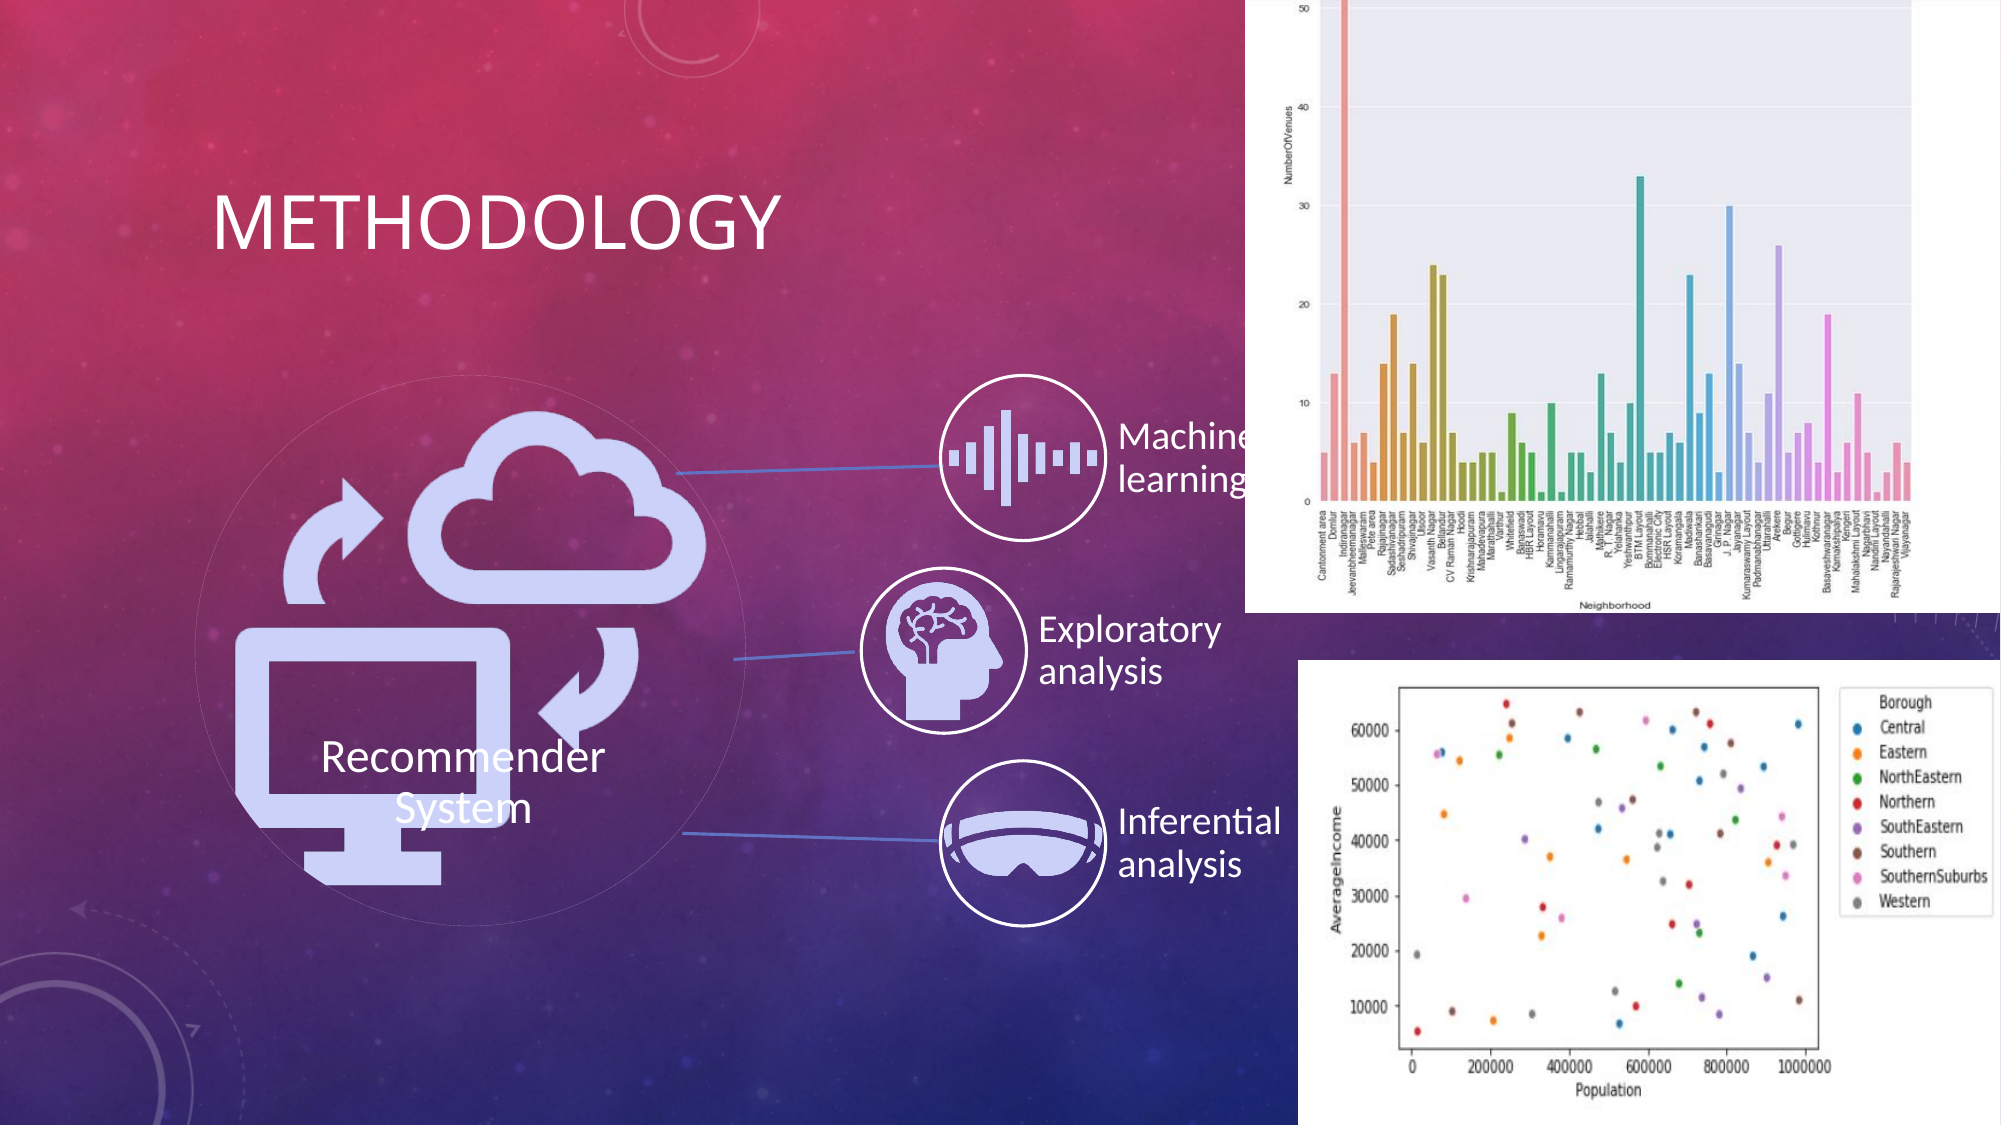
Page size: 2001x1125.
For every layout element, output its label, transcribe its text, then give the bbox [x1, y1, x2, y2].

text_box Inferential analysis [1105, 760, 1297, 926]
text_box [194, 375, 746, 926]
text_box [861, 568, 1026, 734]
title Methodology [195, 99, 1203, 339]
text_box Recommender System [287, 803, 640, 835]
text_box Exploratory analysis [1026, 568, 1236, 734]
text_box [940, 375, 1105, 541]
text_box [940, 760, 1105, 926]
text_box Machine learning [1105, 375, 1245, 541]
picture [0, 0, 2001, 1125]
